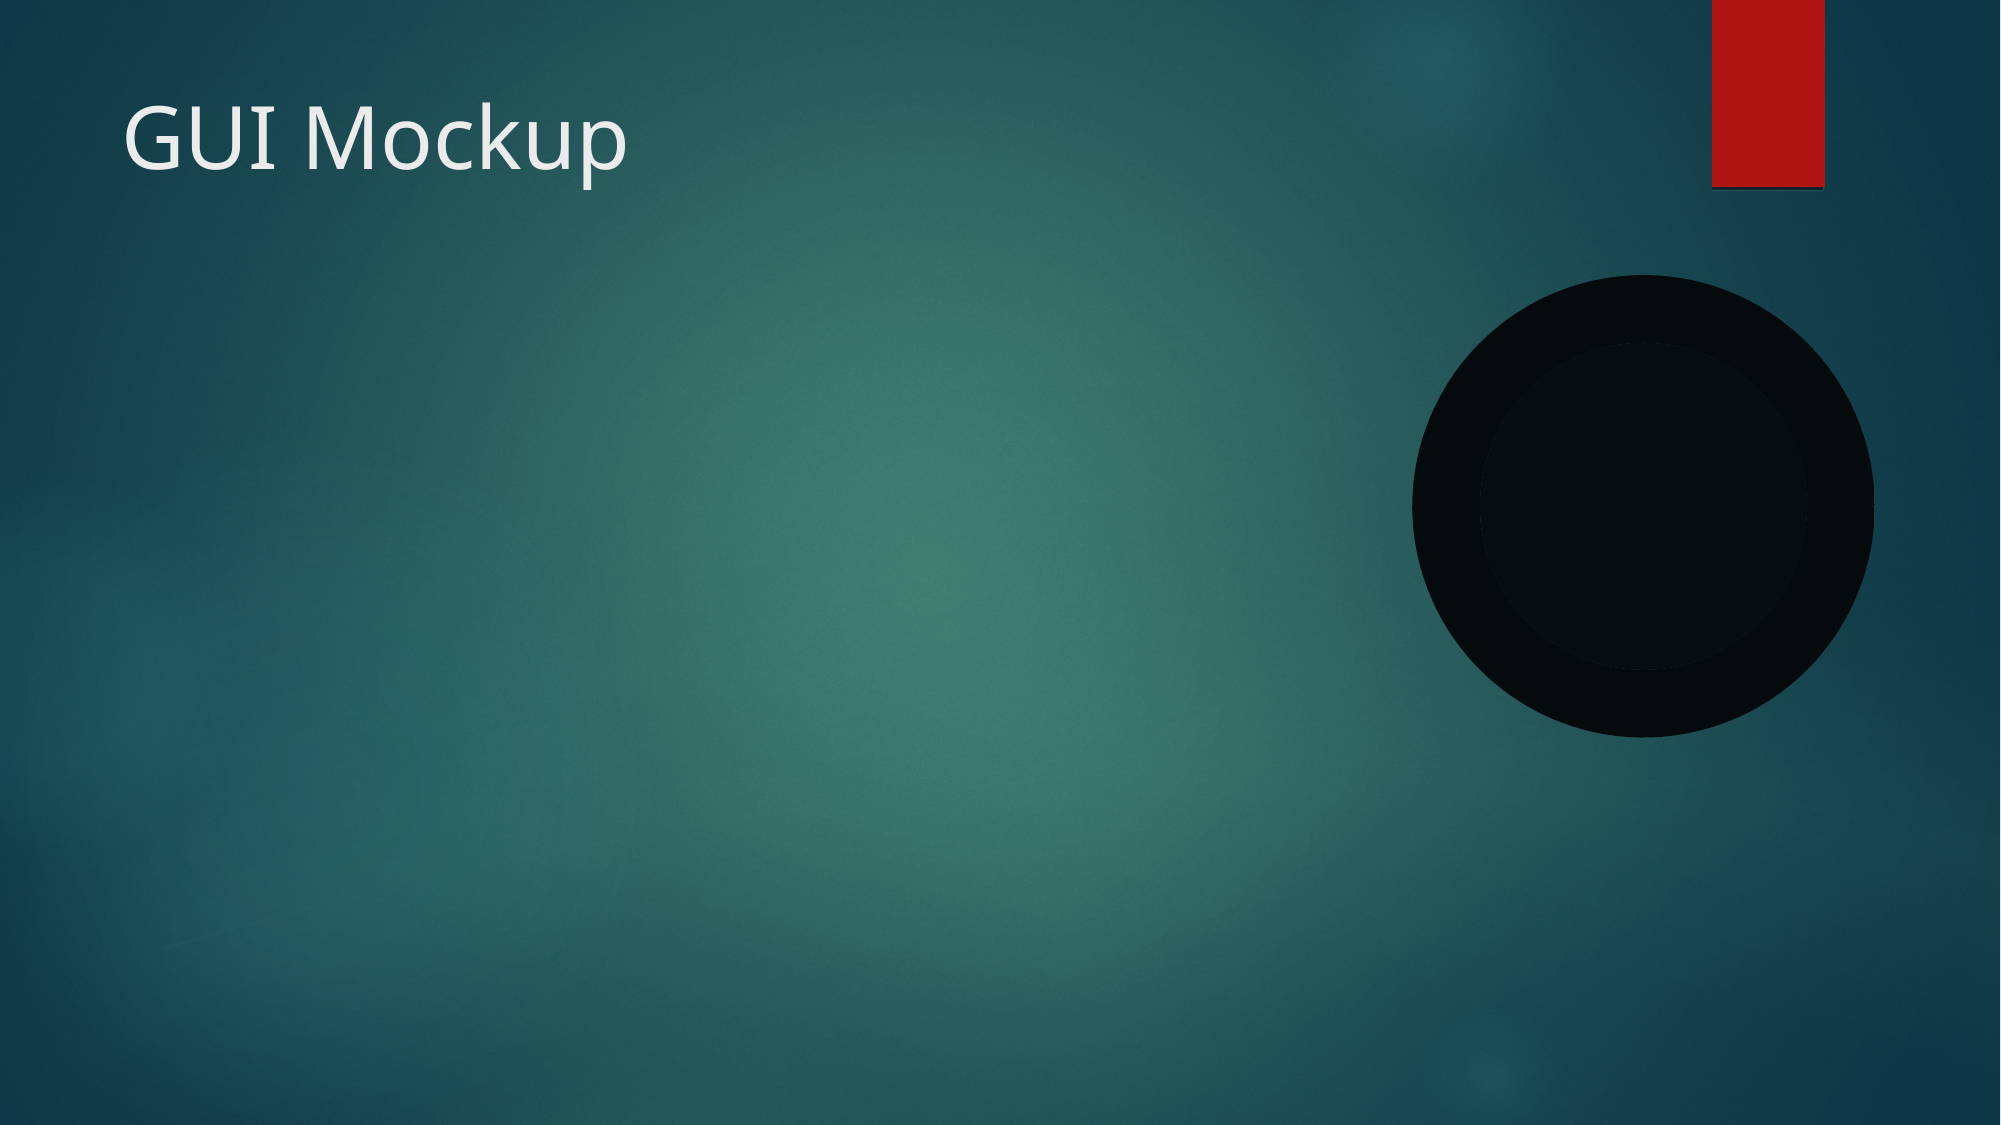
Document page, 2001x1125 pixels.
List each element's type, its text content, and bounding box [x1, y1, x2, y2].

title GUI Mockup [106, 74, 1649, 305]
